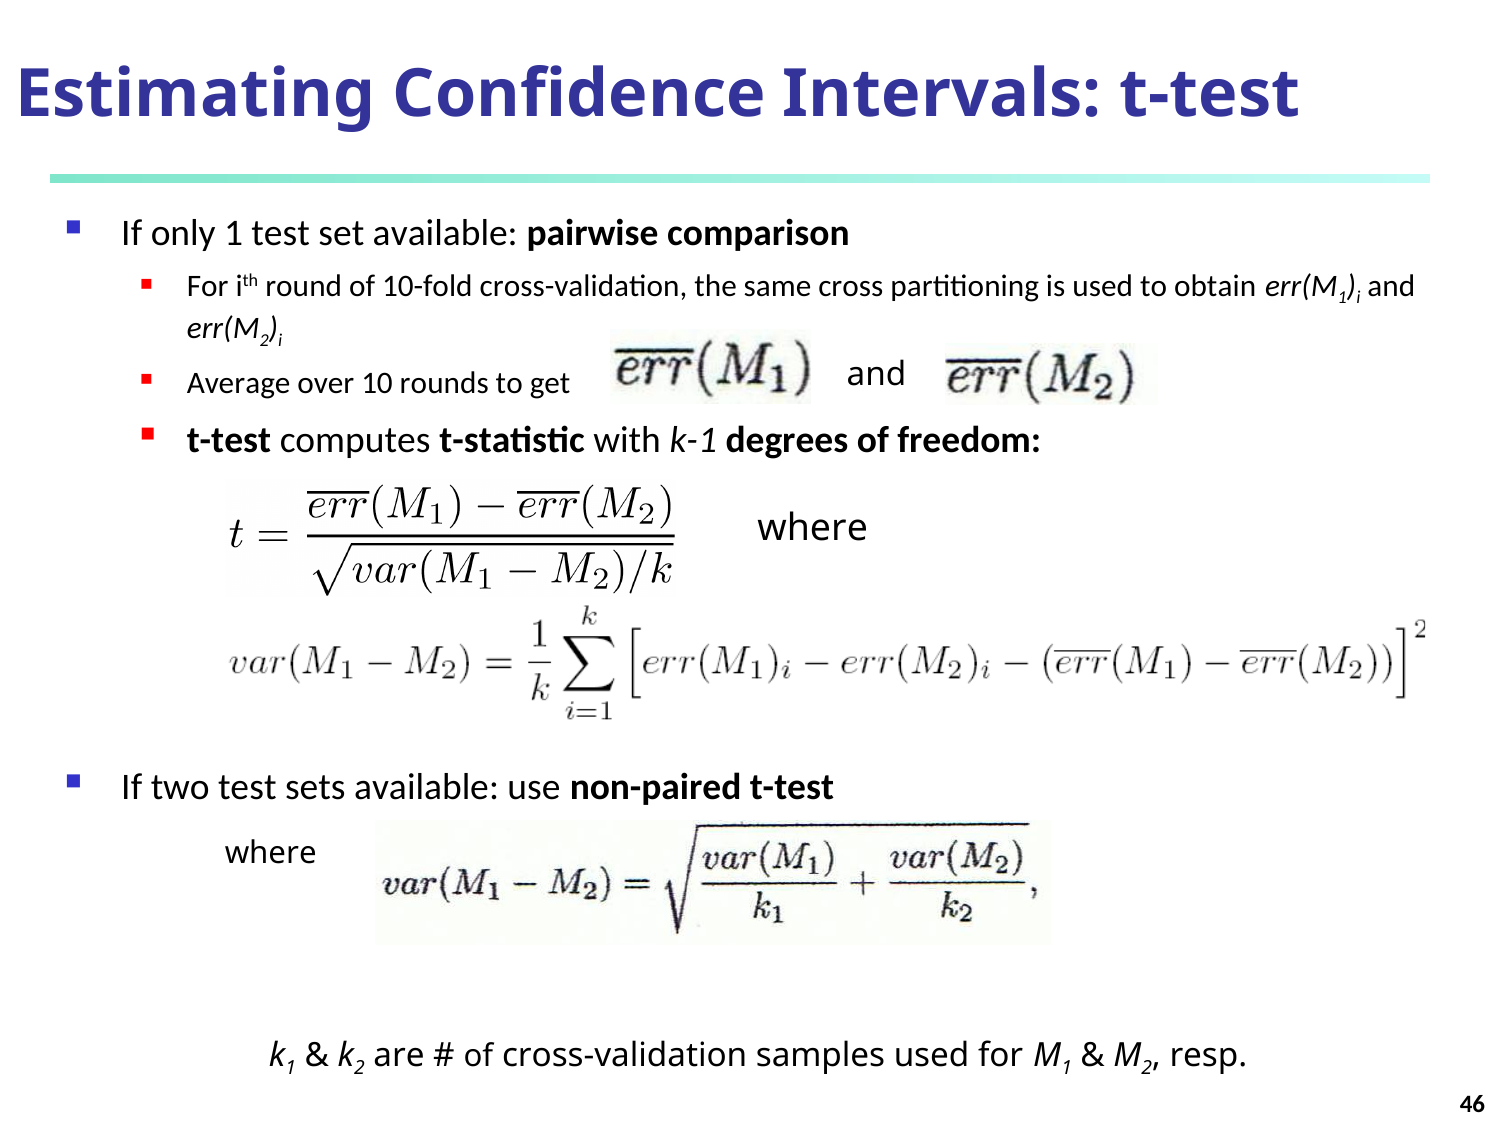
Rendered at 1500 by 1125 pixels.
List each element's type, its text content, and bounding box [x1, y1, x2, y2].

text_box <number> [1187, 1062, 1500, 1125]
list If only 1 test set available: pairwise comparison For ith round of 10-fold cross-validation, the same cross partitioning is used to obtain err(M1)i and err(M2)i Average over 10 rounds to get t-test computes t-statistic with k-1 degrees of freedom: If two test sets available: use non-paired t-test [49, 199, 1438, 1063]
picture [225, 479, 676, 597]
text_box where [742, 494, 883, 556]
text_box k1 & k2 are # of cross-validation samples used for M1 & M2, resp. [254, 1025, 1263, 1086]
text_box where [210, 824, 343, 878]
picture [225, 603, 1426, 721]
picture [375, 820, 1051, 946]
text_box and [831, 344, 931, 401]
picture [945, 343, 1158, 405]
picture [610, 329, 811, 404]
title Estimating Confidence Intervals: t-test [0, 49, 1500, 138]
